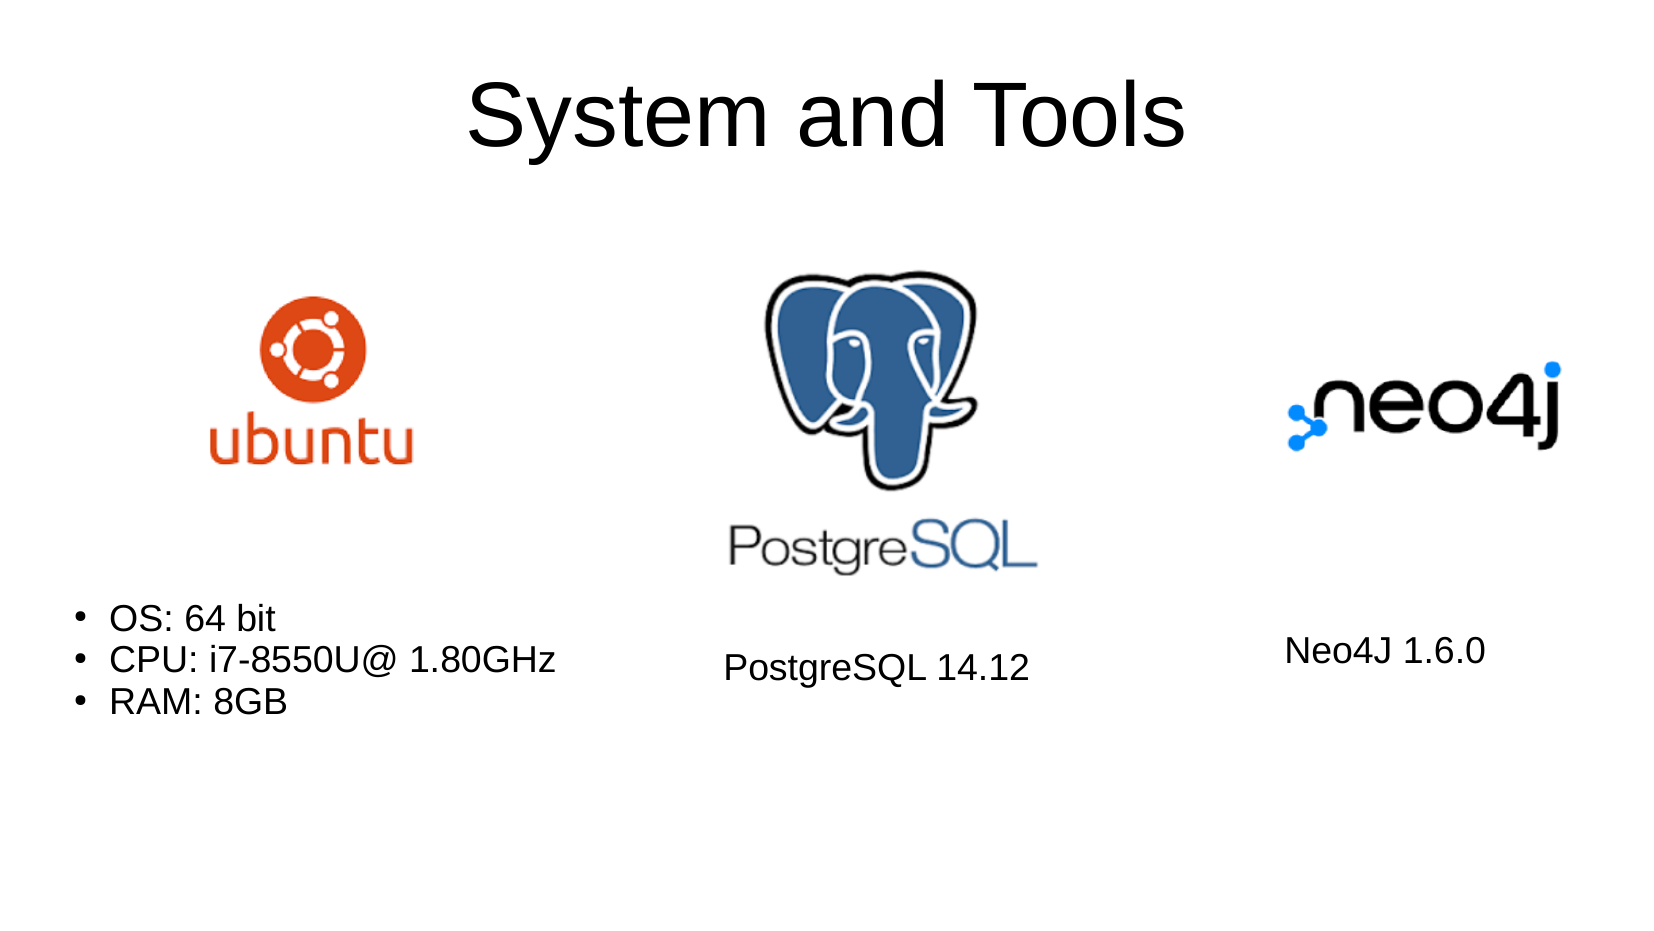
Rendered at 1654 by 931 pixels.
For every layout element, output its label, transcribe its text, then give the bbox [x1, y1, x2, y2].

picture [708, 265, 1047, 579]
text_box OS: 64 bit CPU: i7-8550U@ 1.80GHz RAM: 8GB [59, 589, 591, 857]
text_box Neo4J 1.6.0 [1269, 622, 1595, 680]
text_box PostgreSQL 14.12 [708, 639, 1093, 739]
title System and Tools [82, 37, 1571, 193]
picture [173, 258, 449, 502]
picture [1286, 295, 1565, 535]
